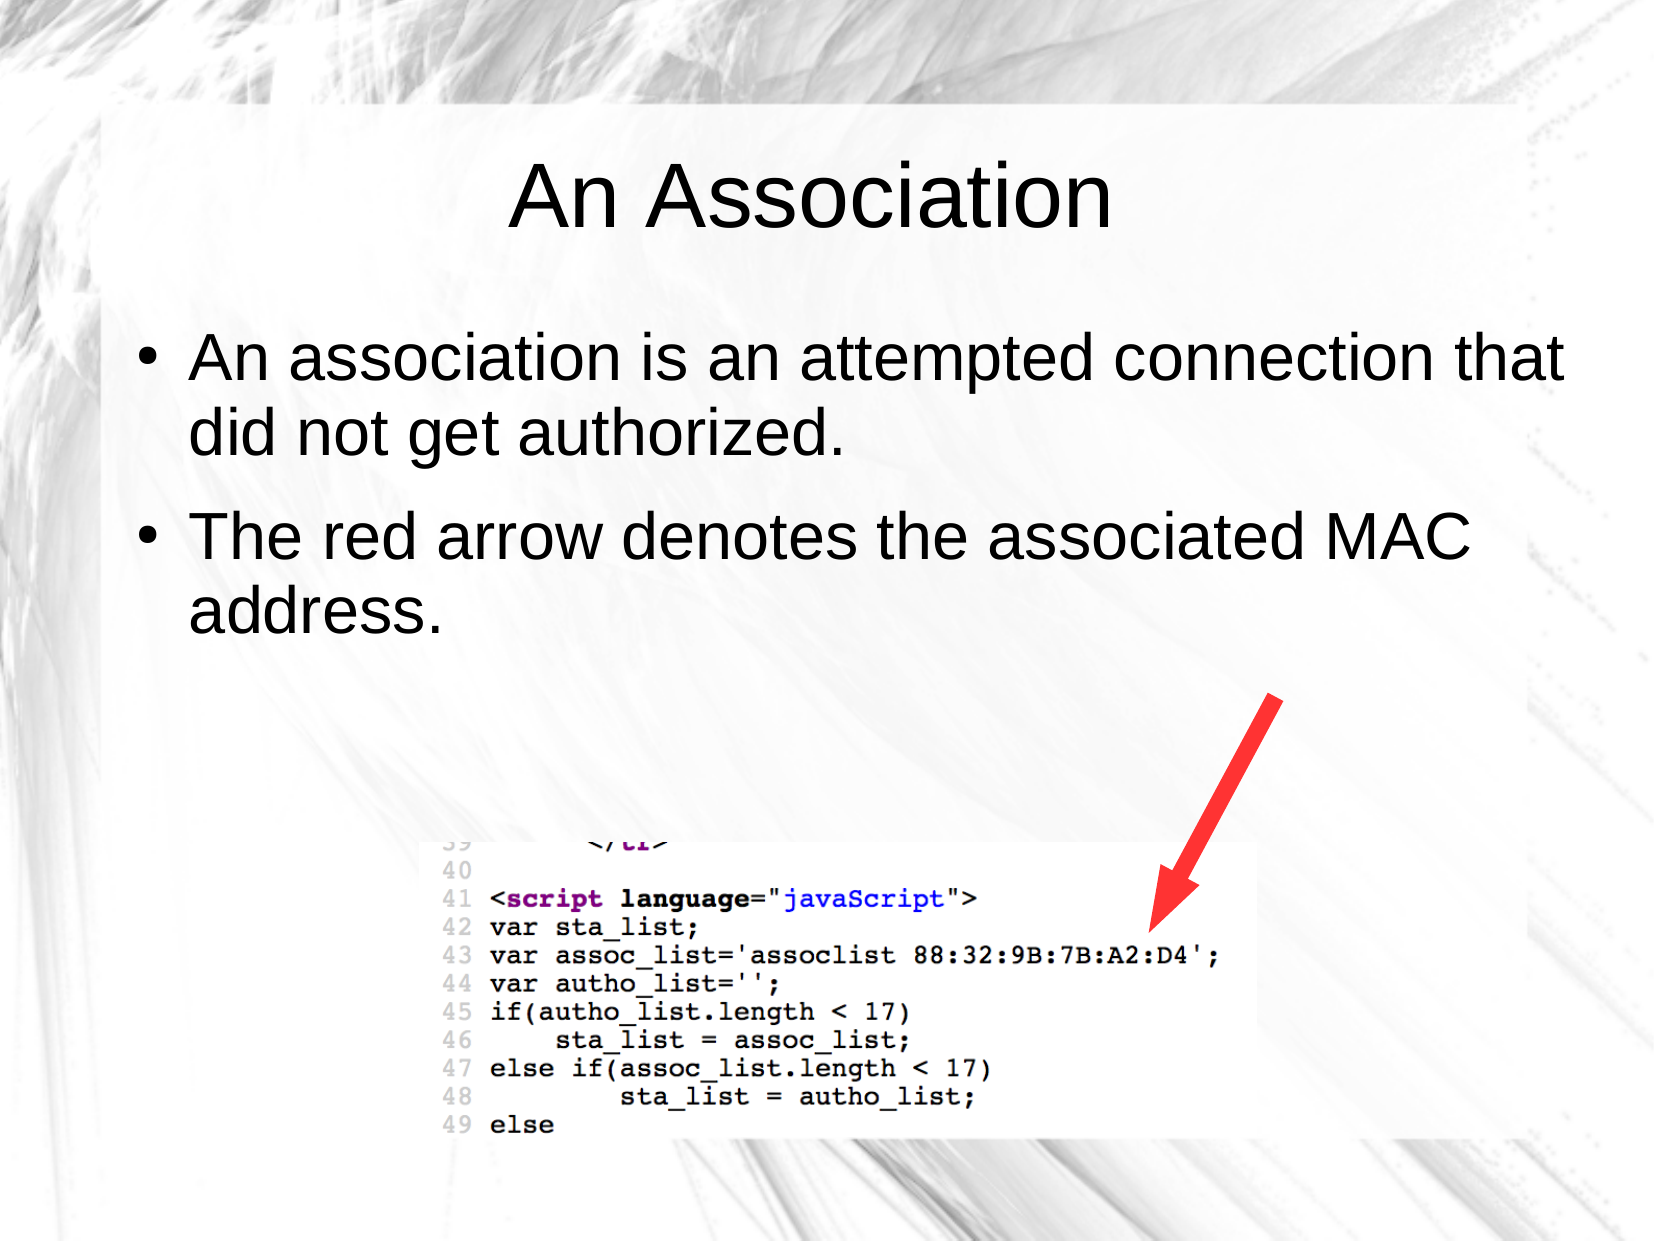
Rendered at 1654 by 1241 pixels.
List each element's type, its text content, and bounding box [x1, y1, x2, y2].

picture [0, 0, 1654, 1241]
list An association is an attempted connection that did not get authorized. The red arrow denotes the associated MAC address. [118, 319, 1571, 945]
title An Association [118, 112, 1506, 281]
